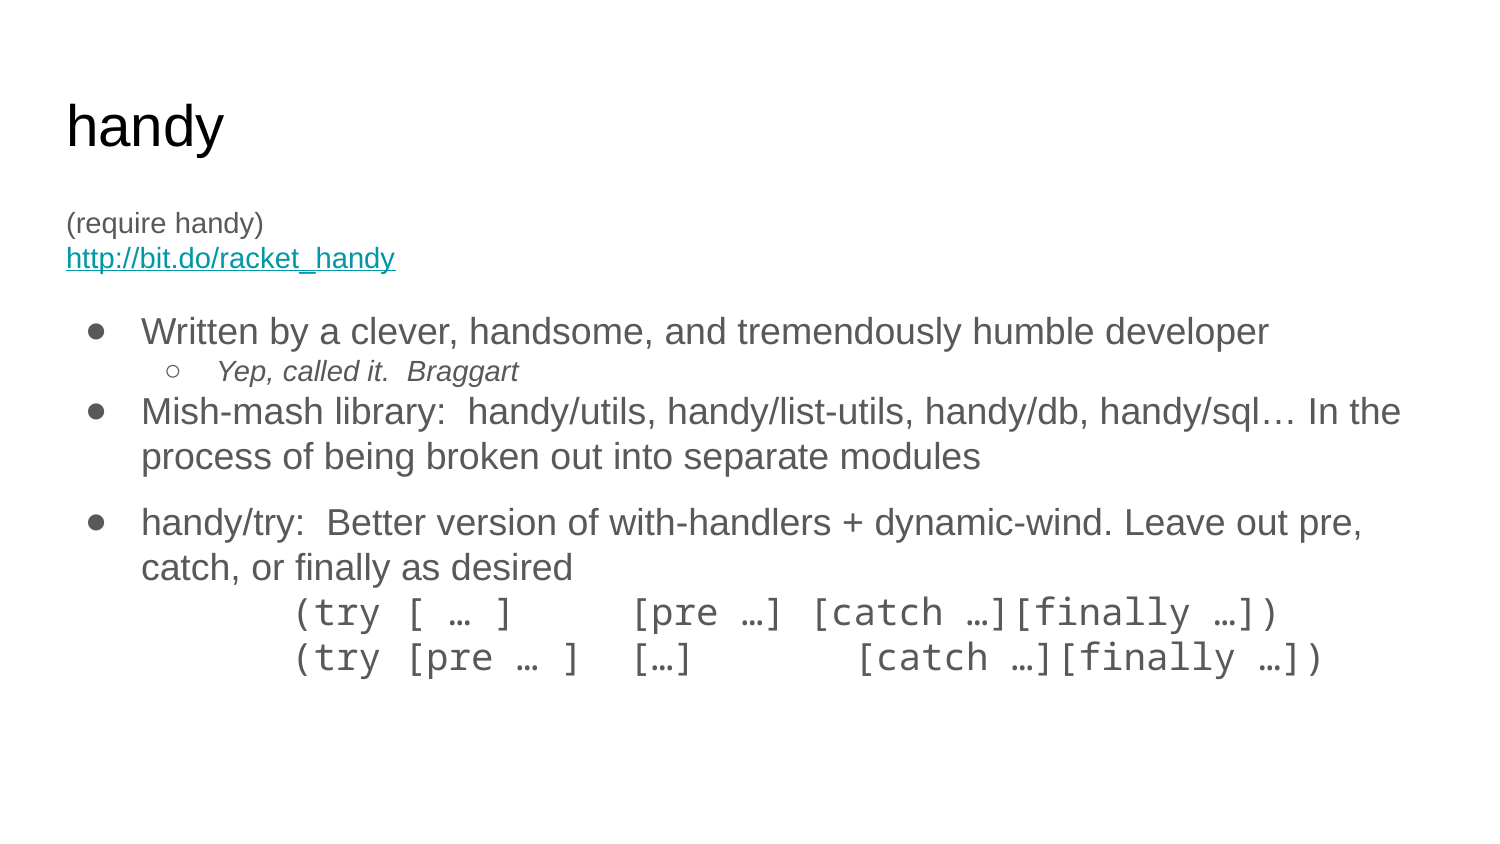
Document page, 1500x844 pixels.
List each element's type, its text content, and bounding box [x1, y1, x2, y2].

list (require handy) http://bit.do/racket_handy Written by a clever, handsome, and tremendously humble developer Yep, called it. Braggart Mish-mash library: handy/utils, handy/list-utils, handy/db, handy/sql… In the process of being broken out into separate modules handy/try: Better version of with-handlers + dynamic-wind. Leave out pre, catch, or finally as desired (try [ … ] [pre …] [catch …][finally …]) (try [pre … ] […] [catch …][finally …]) [51, 189, 1449, 750]
title handy [51, 72, 1449, 167]
